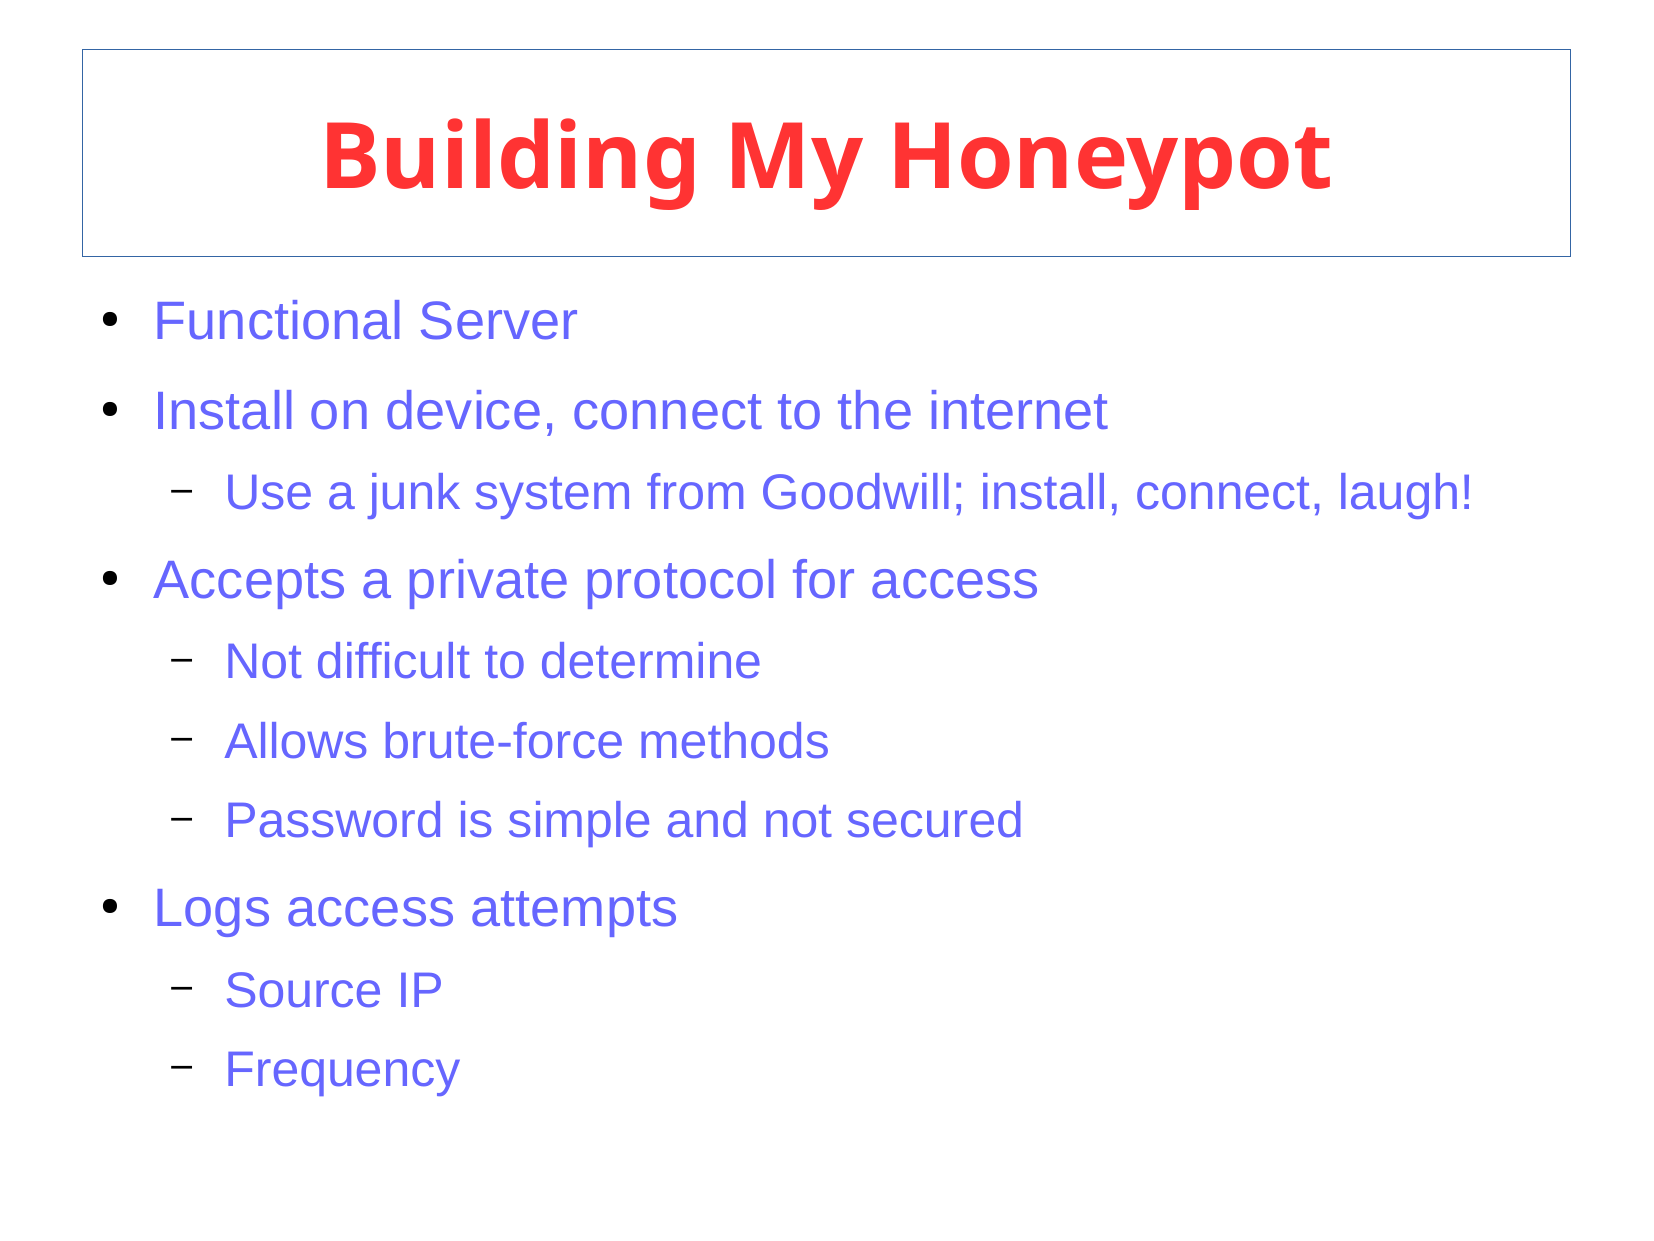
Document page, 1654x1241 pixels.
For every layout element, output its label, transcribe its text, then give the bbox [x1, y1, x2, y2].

title Building My Honeypot [82, 49, 1571, 257]
list Functional Server Install on device, connect to the internet Use a junk system from Goodwill; install, connect, laugh! Accepts a private protocol for access Not difficult to determine Allows brute-force methods Password is simple and not secured Logs access attempts Source IP Frequency [82, 290, 1571, 1216]
